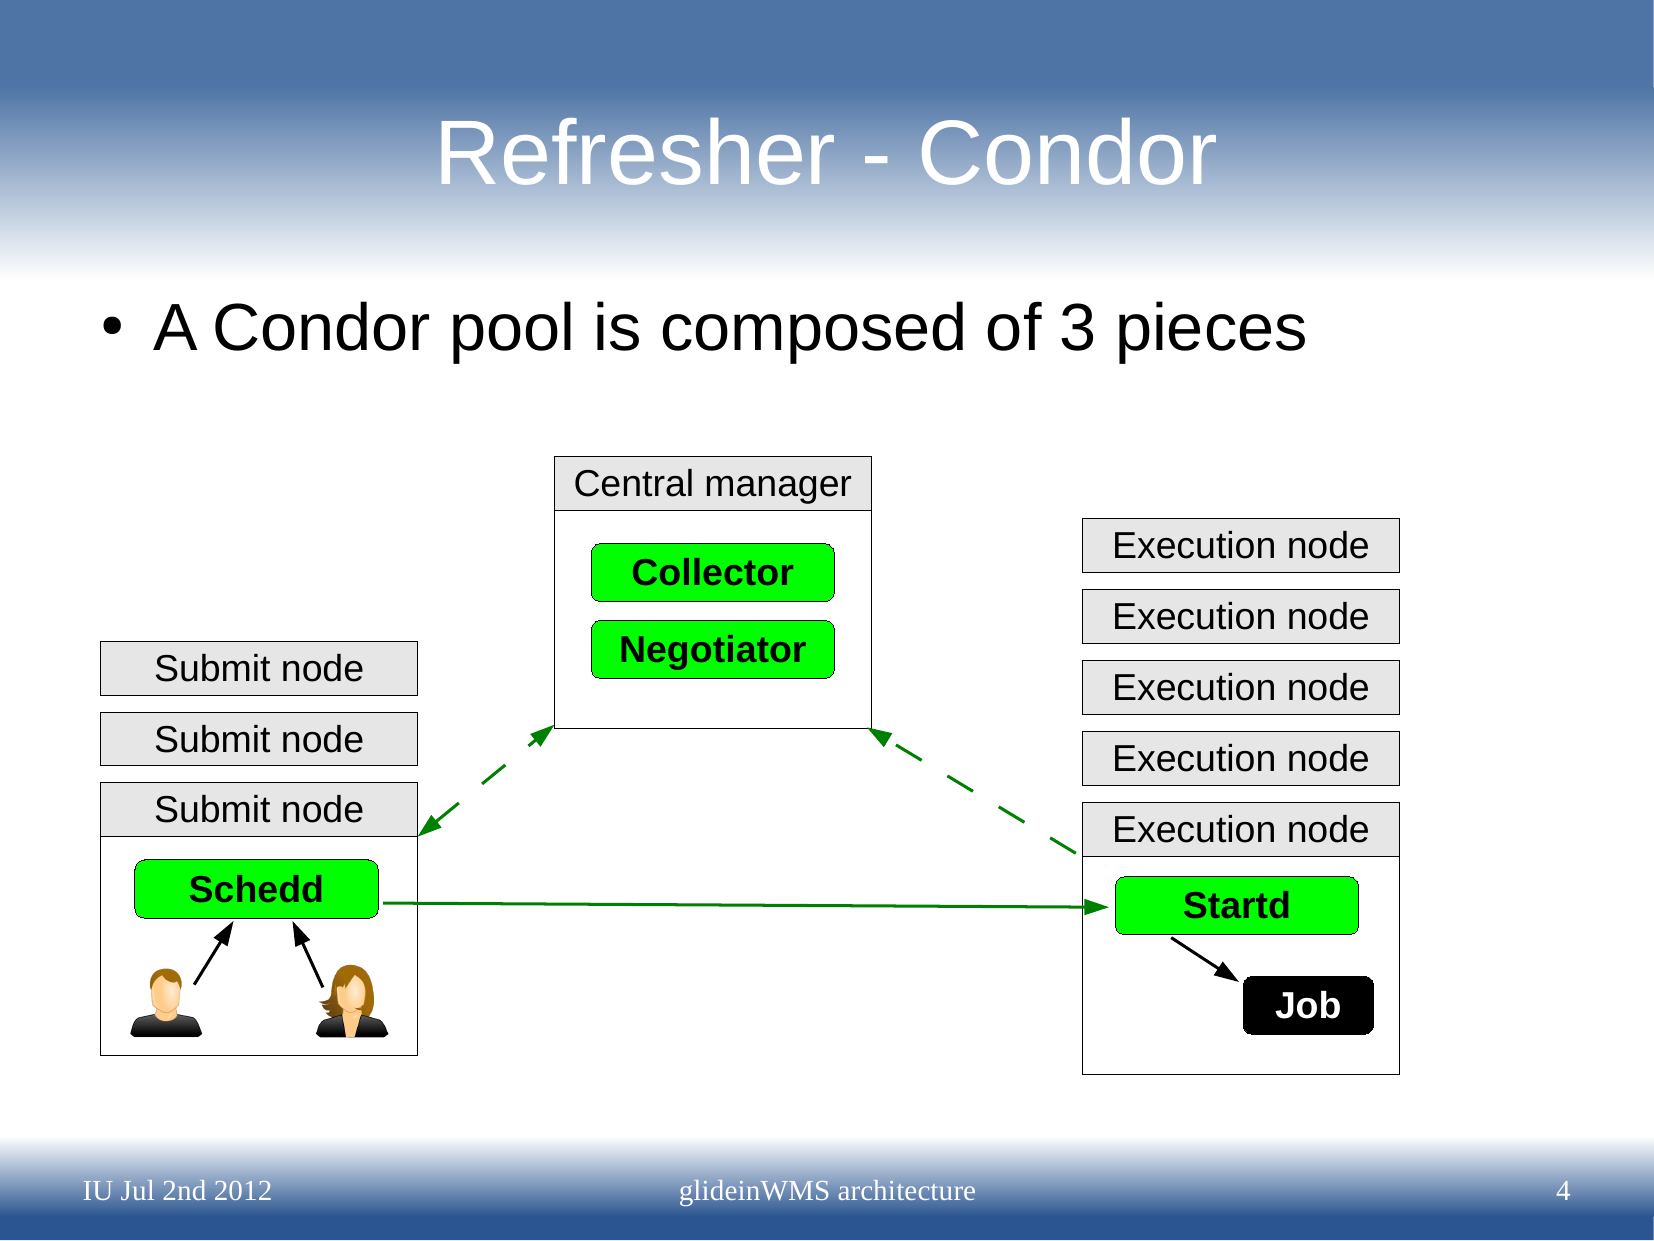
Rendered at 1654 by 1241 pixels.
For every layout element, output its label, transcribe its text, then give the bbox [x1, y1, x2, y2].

text_box Submit node [100, 712, 418, 766]
text_box Execution node [1082, 589, 1400, 644]
text_box Execution node [1082, 731, 1400, 786]
text_box Submit node [100, 641, 418, 696]
text_box Execution node [1082, 518, 1400, 573]
text_box Execution node [1082, 802, 1400, 857]
text_box Submit node [100, 782, 418, 837]
text_box Central manager [554, 456, 872, 511]
text_box Collector [591, 543, 835, 602]
text_box Job [1243, 976, 1374, 1035]
title Refresher - Condor [82, 56, 1571, 250]
list A Condor pool is composed of 3 pieces [82, 290, 1571, 1136]
text_box Schedd [134, 859, 379, 919]
picture [314, 963, 390, 1039]
text_box Startd [1115, 876, 1359, 935]
text_box Execution node [1082, 660, 1400, 715]
picture [128, 963, 204, 1039]
text_box Negotiator [591, 620, 835, 679]
